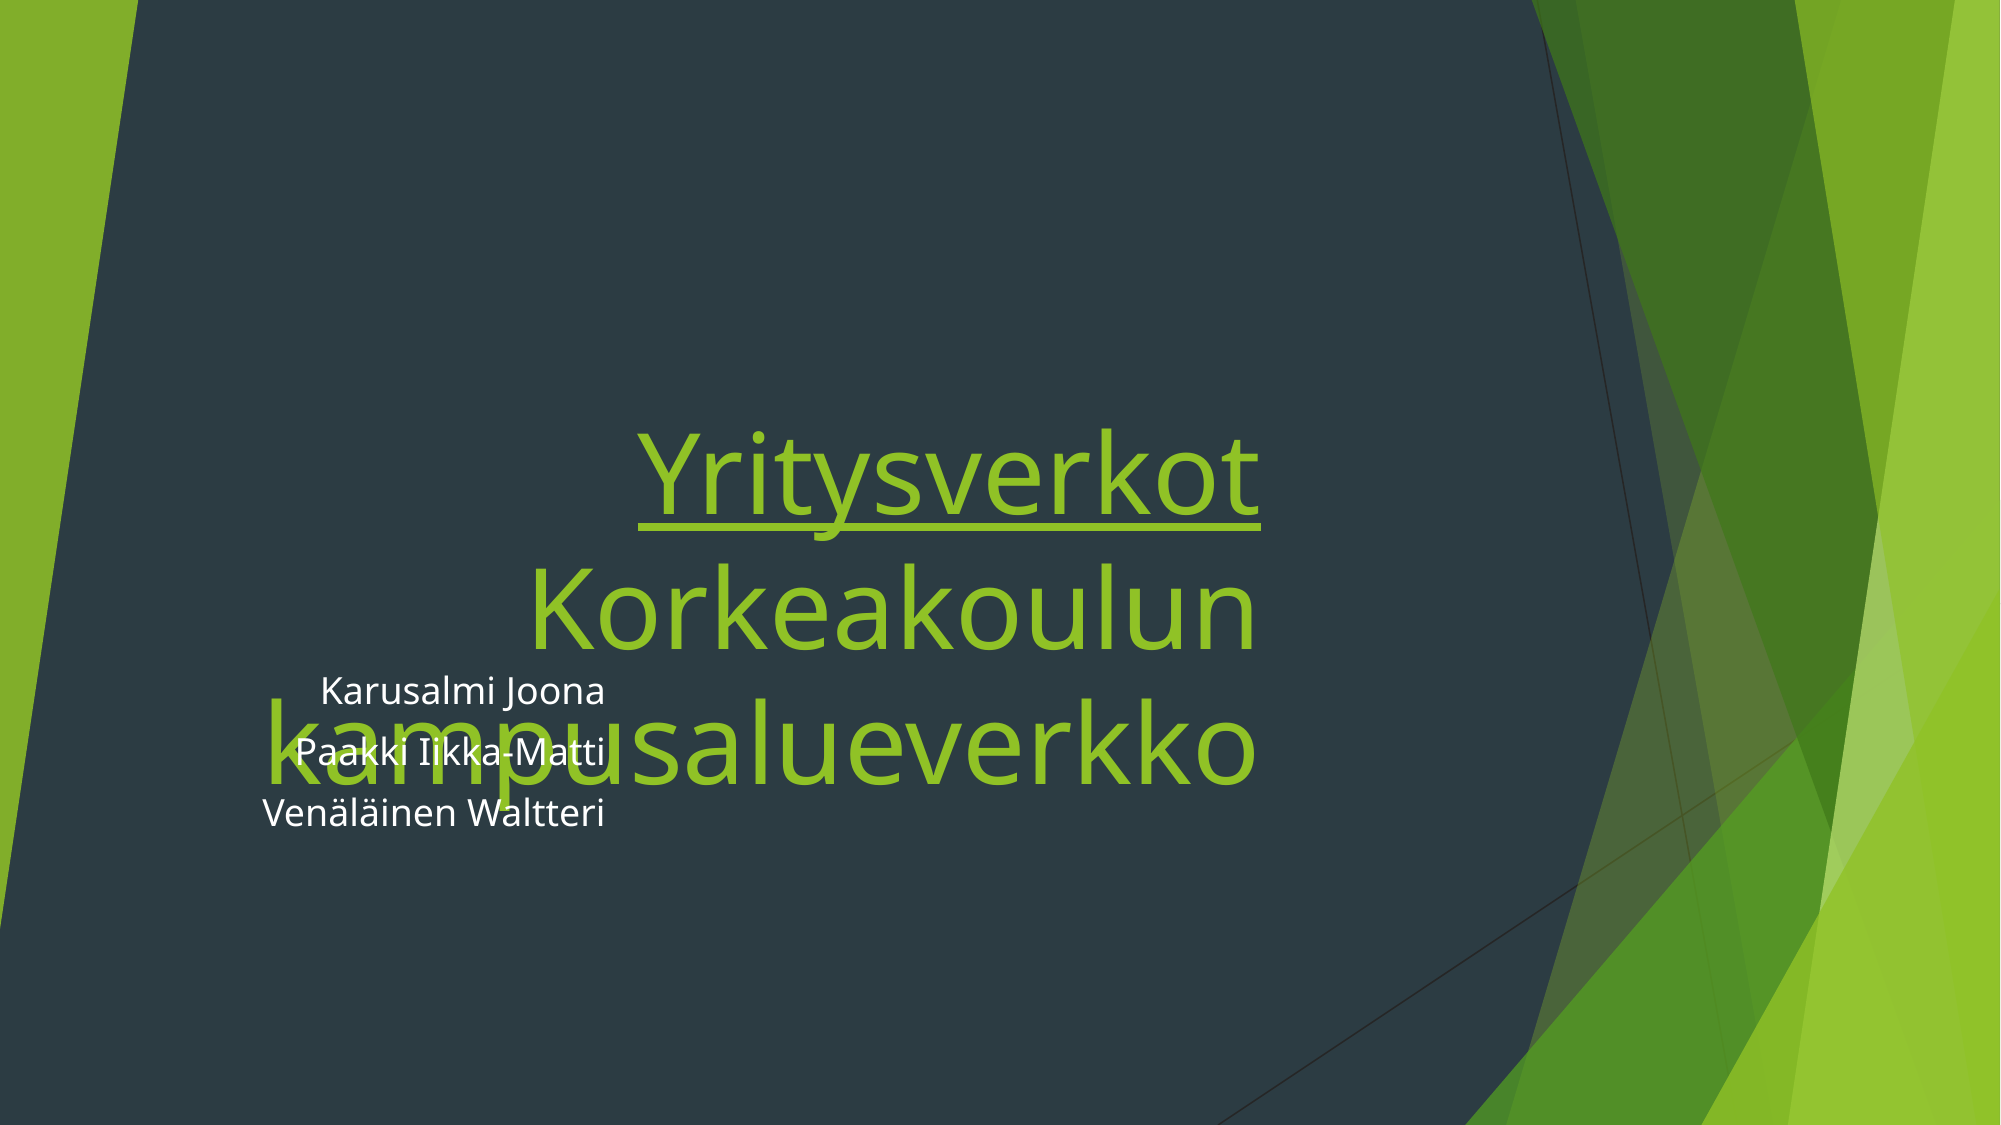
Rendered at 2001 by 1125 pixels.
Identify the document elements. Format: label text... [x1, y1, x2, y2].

title Yritysverkot Korkeakoulun kampusalueverkko [247, 394, 1522, 664]
subtitle Karusalmi Joona Paakki Iikka-Matti Venäläinen Waltteri [247, 664, 1522, 845]
